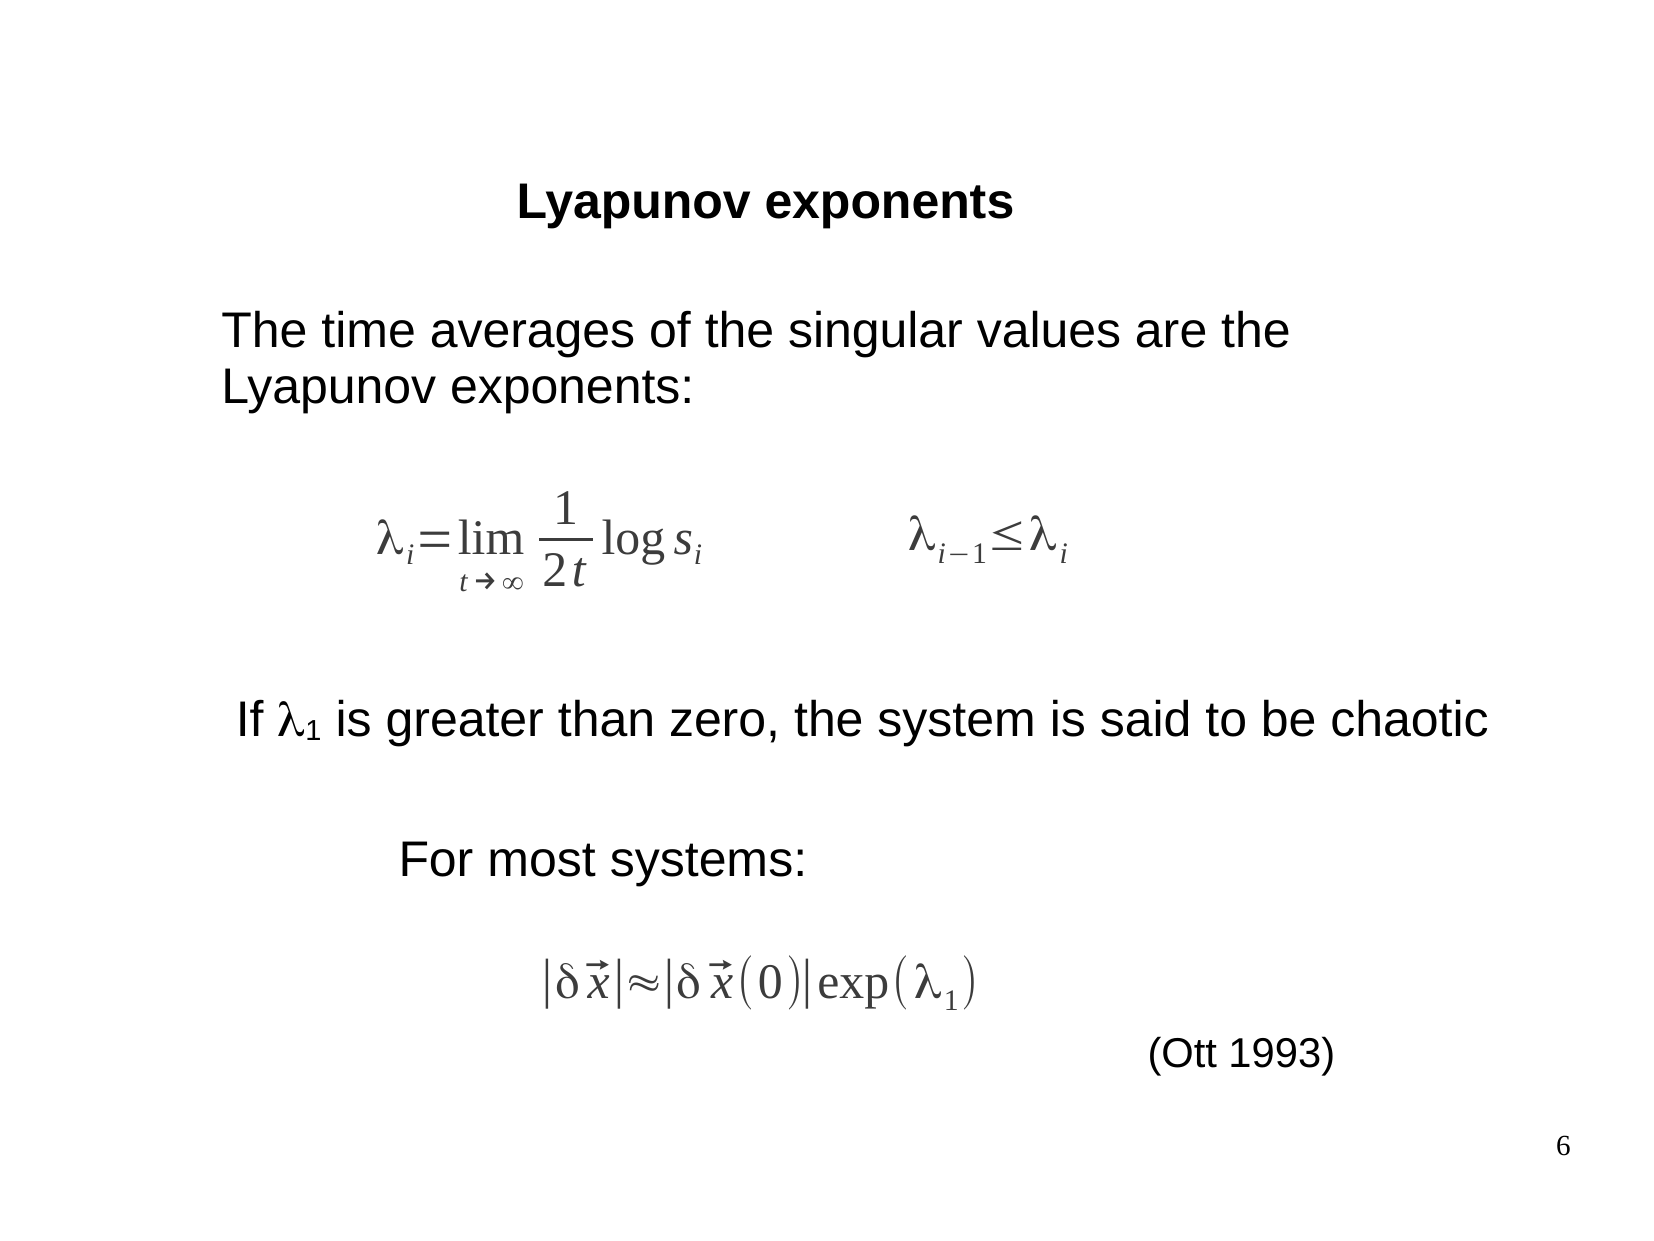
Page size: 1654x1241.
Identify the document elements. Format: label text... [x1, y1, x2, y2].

chart [531, 953, 984, 1017]
text_box If l1 is greater than zero, the system is said to be chaotic [221, 683, 1505, 776]
chart [900, 506, 1074, 570]
chart [368, 480, 709, 598]
text_box The time averages of the singular values are the Lyapunov exponents: [206, 295, 1344, 422]
text_box (Ott 1993) [1132, 1021, 1351, 1084]
text_box Lyapunov exponents [501, 165, 1029, 238]
text_box For most systems: [383, 823, 823, 895]
